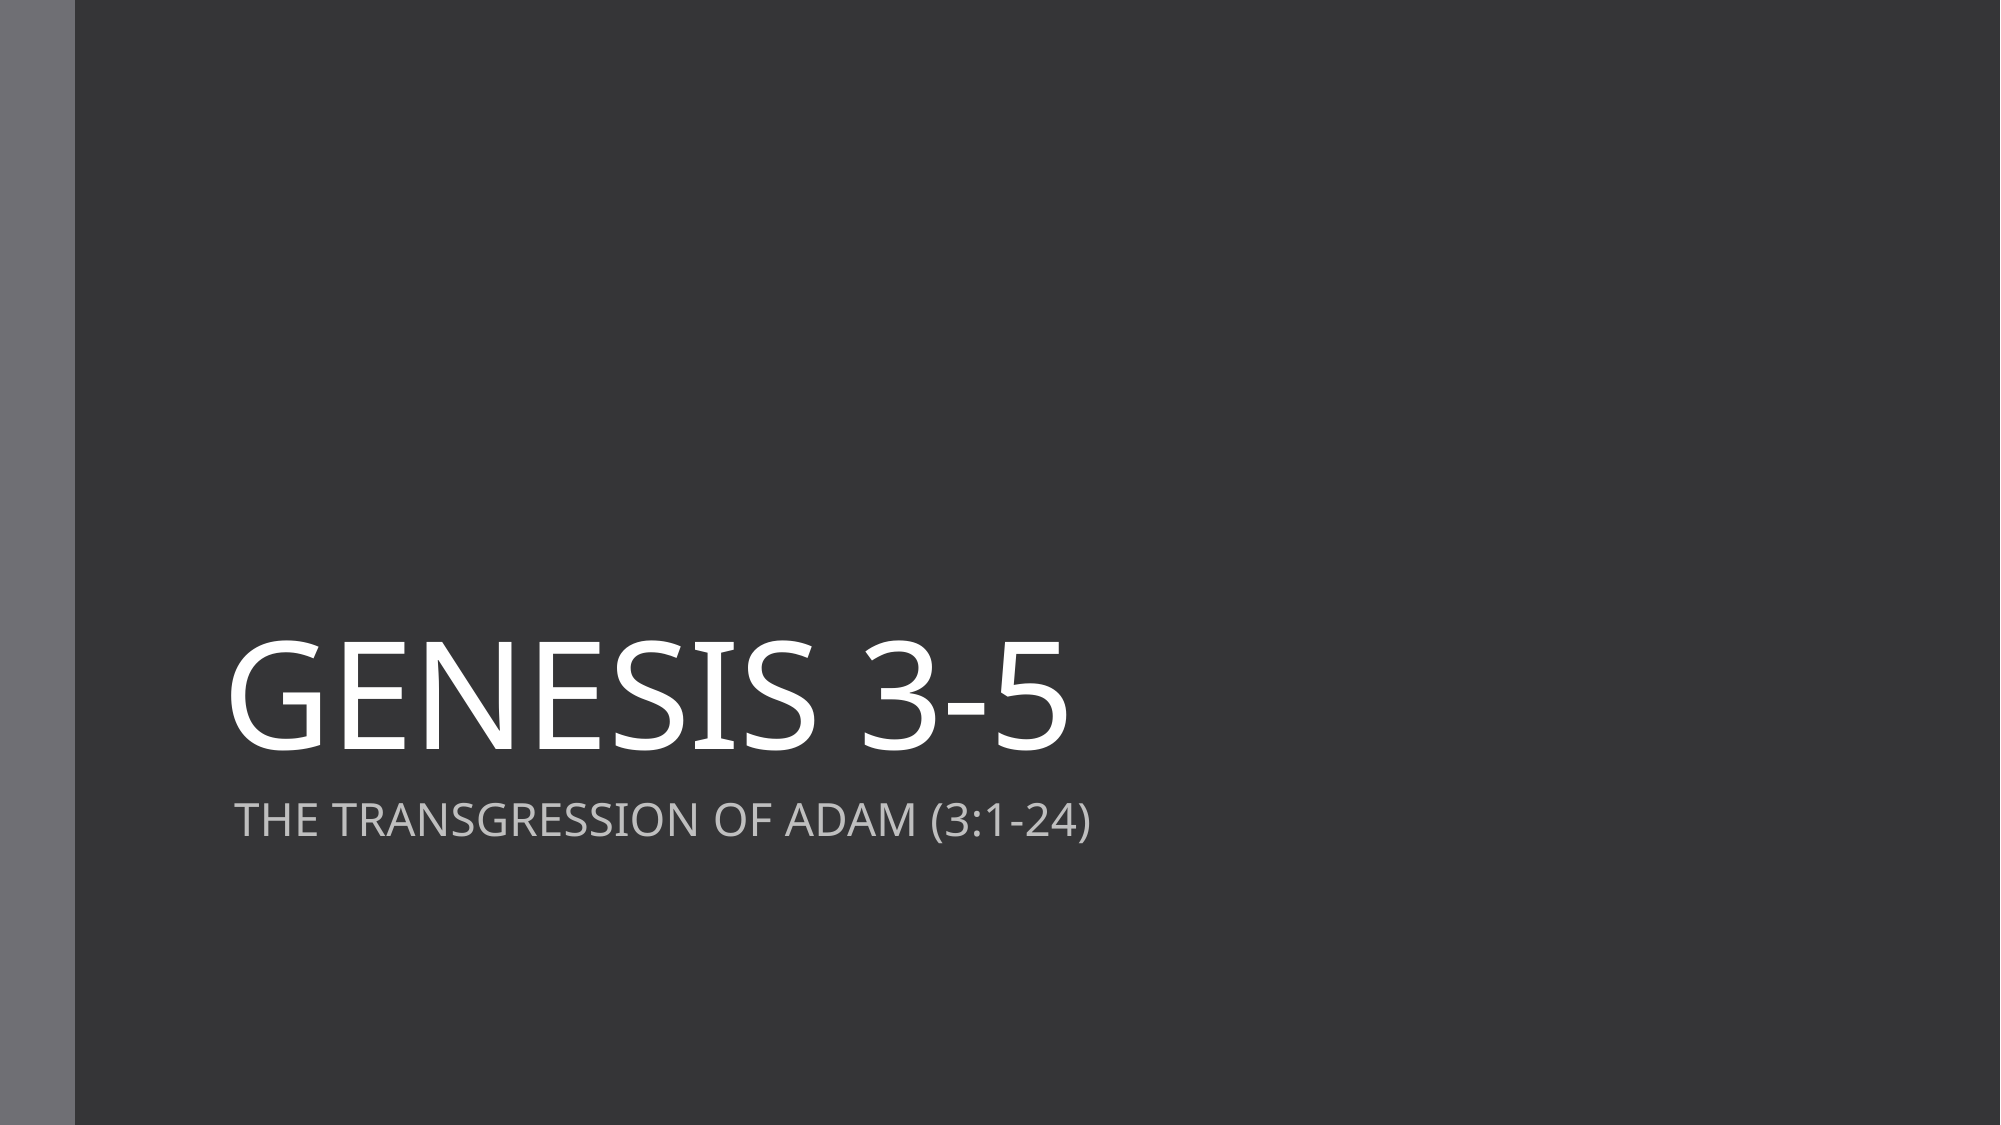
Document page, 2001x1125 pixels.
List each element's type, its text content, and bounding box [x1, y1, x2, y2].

title GENESIS 3-5 [206, 124, 1752, 787]
subtitle THE TRANSGRESSION OF ADAM (3:1-24) [206, 787, 1752, 1066]
